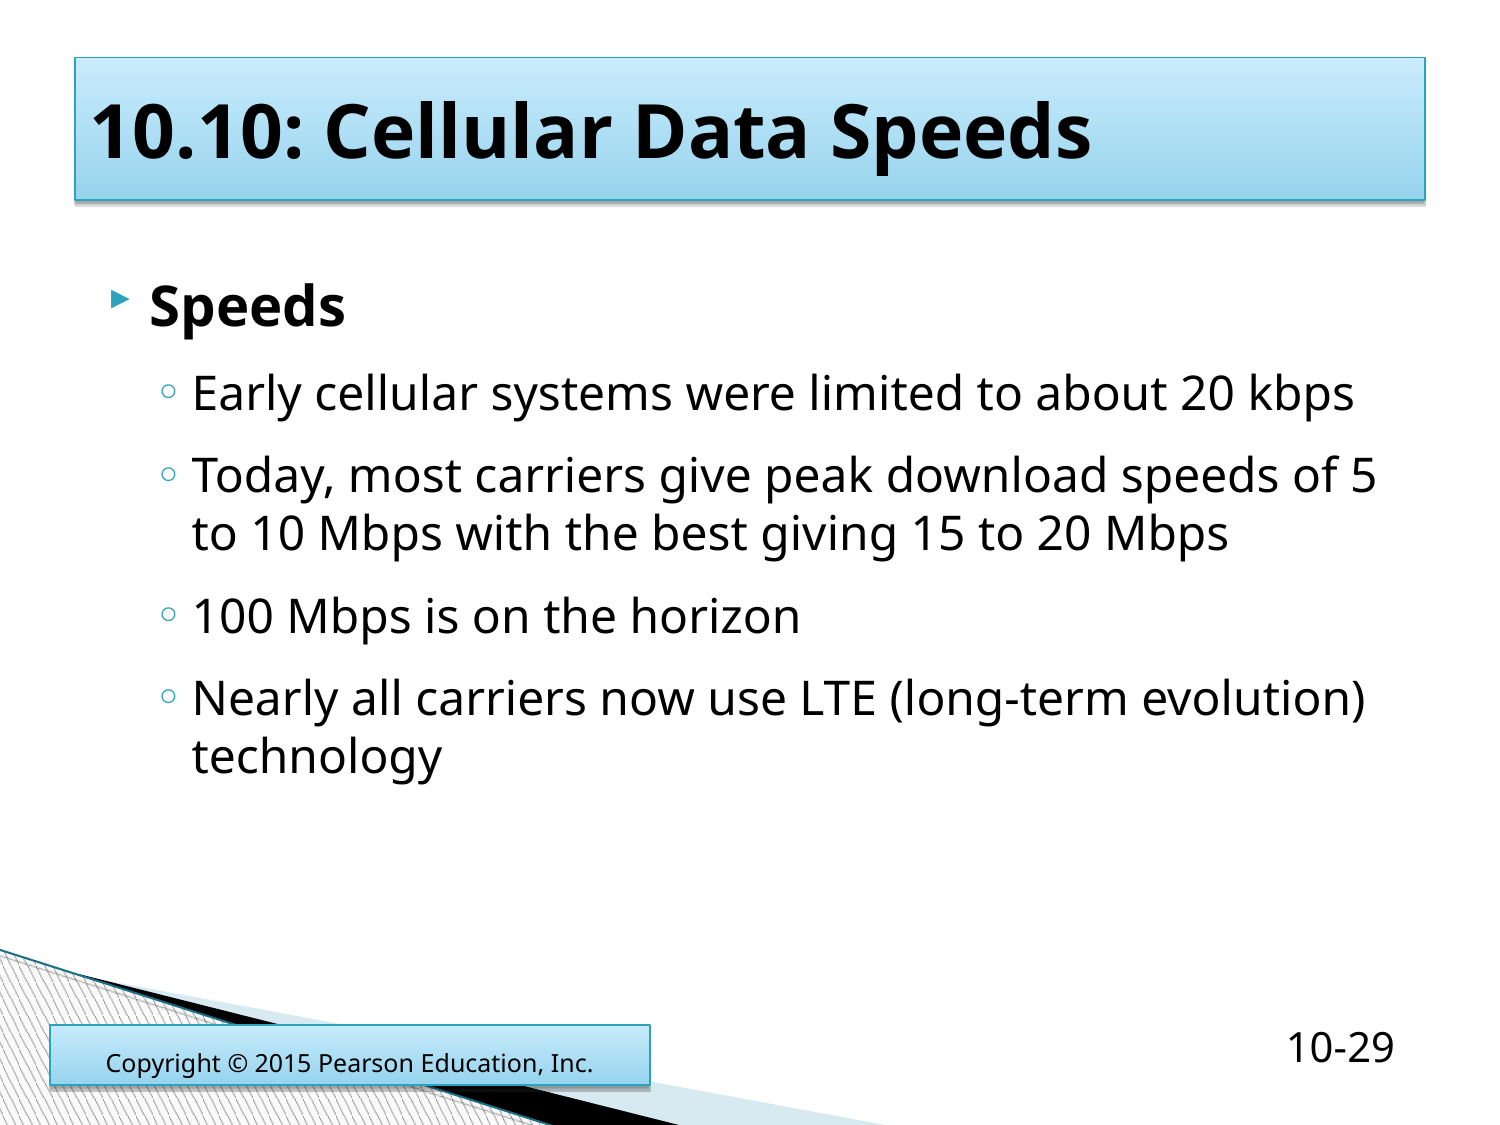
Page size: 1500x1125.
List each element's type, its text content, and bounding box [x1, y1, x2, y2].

picture [0, 952, 543, 1125]
slide_number 10-<number> [1149, 1025, 1410, 1085]
list Speeds Early cellular systems were limited to about 20 kbps Today, most carriers give peak download speeds of 5 to 10 Mbps with the best giving 15 to 20 Mbps 100 Mbps is on the horizon Nearly all carriers now use LTE (long-term evolution) technology [75, 262, 1425, 988]
title 10.10: Cellular Data Speeds [75, 57, 1425, 200]
footer Copyright © 2015 Pearson Education, Inc. [50, 1025, 650, 1085]
